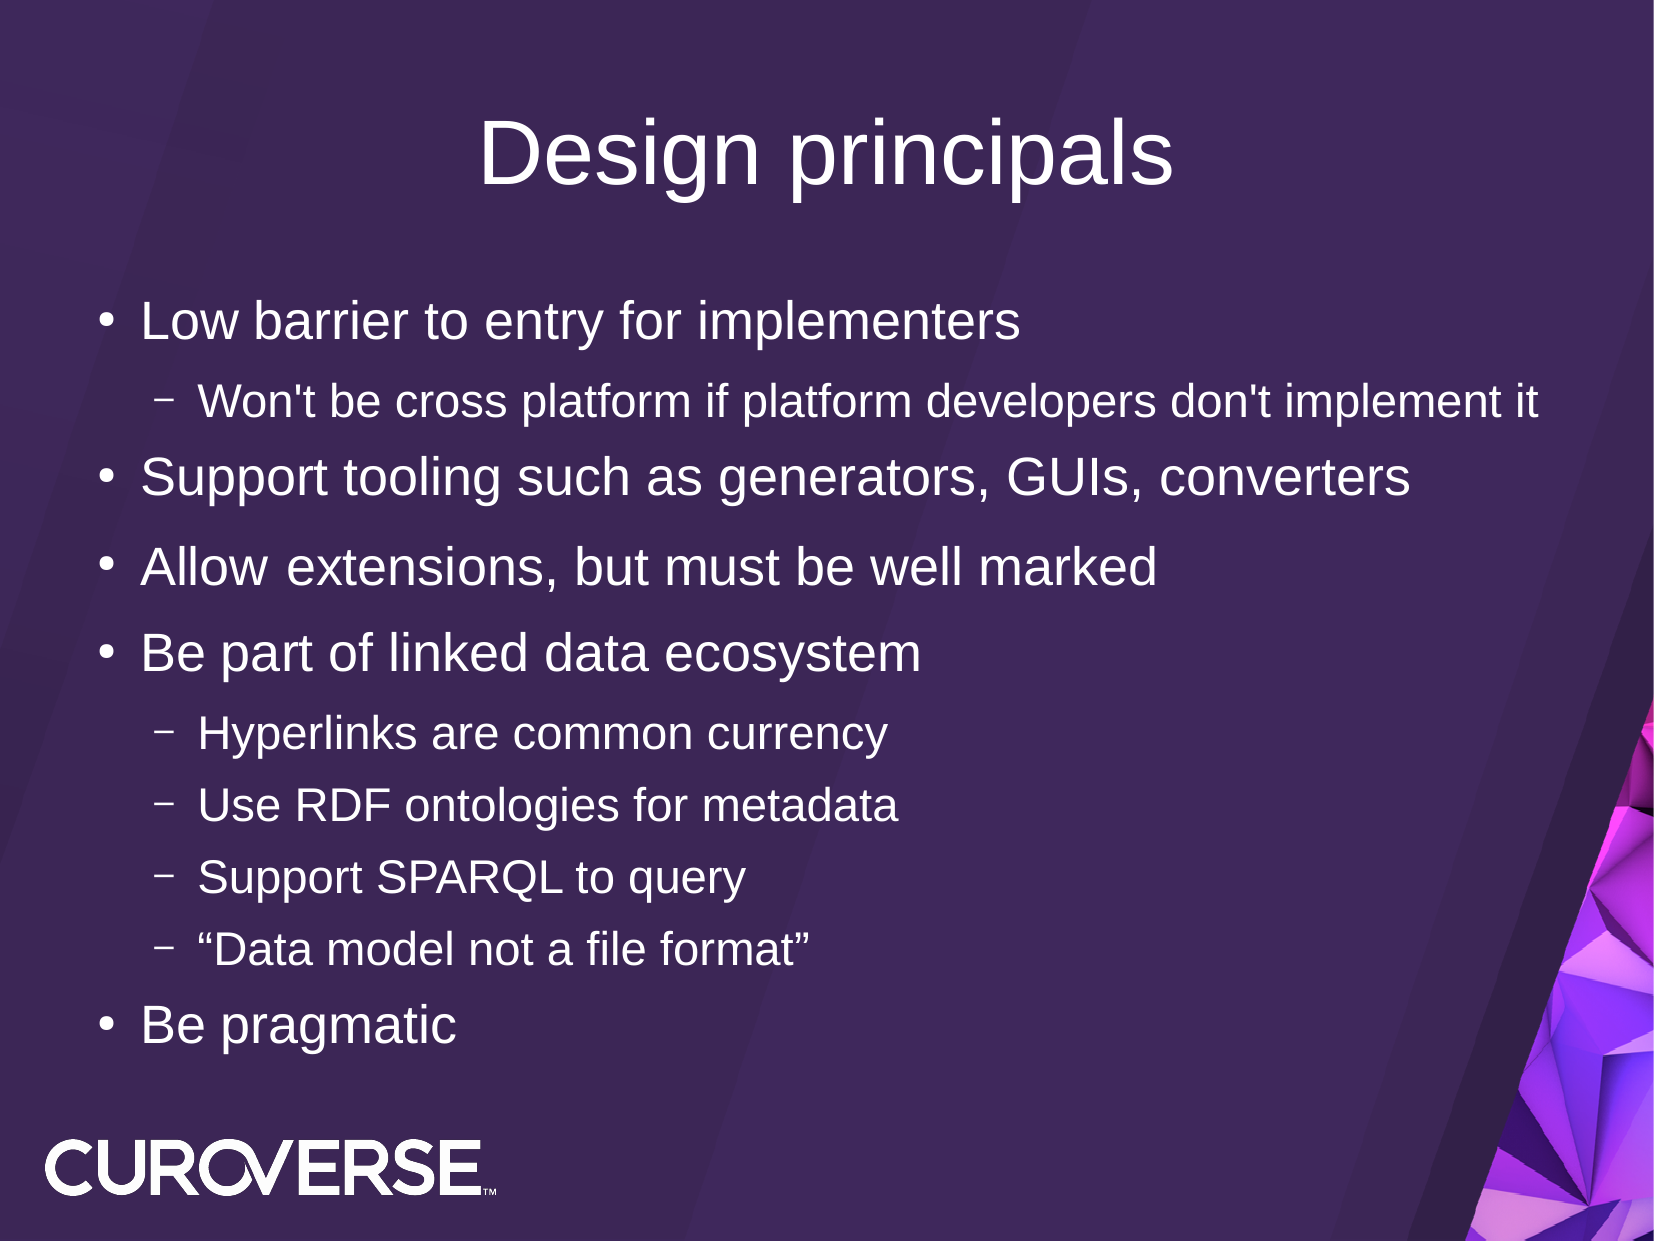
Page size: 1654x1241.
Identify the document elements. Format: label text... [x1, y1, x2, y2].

picture [0, 0, 1654, 1241]
title Design principals [82, 49, 1571, 257]
list Low barrier to entry for implementers Won't be cross platform if platform developers don't implement it Support tooling such as generators, GUIs, converters Allow extensions, but must be well marked Be part of linked data ecosystem Hyperlinks are common currency Use RDF ontologies for metadata Support SPARQL to query “Data model not a file format” Be pragmatic [82, 290, 1571, 1066]
